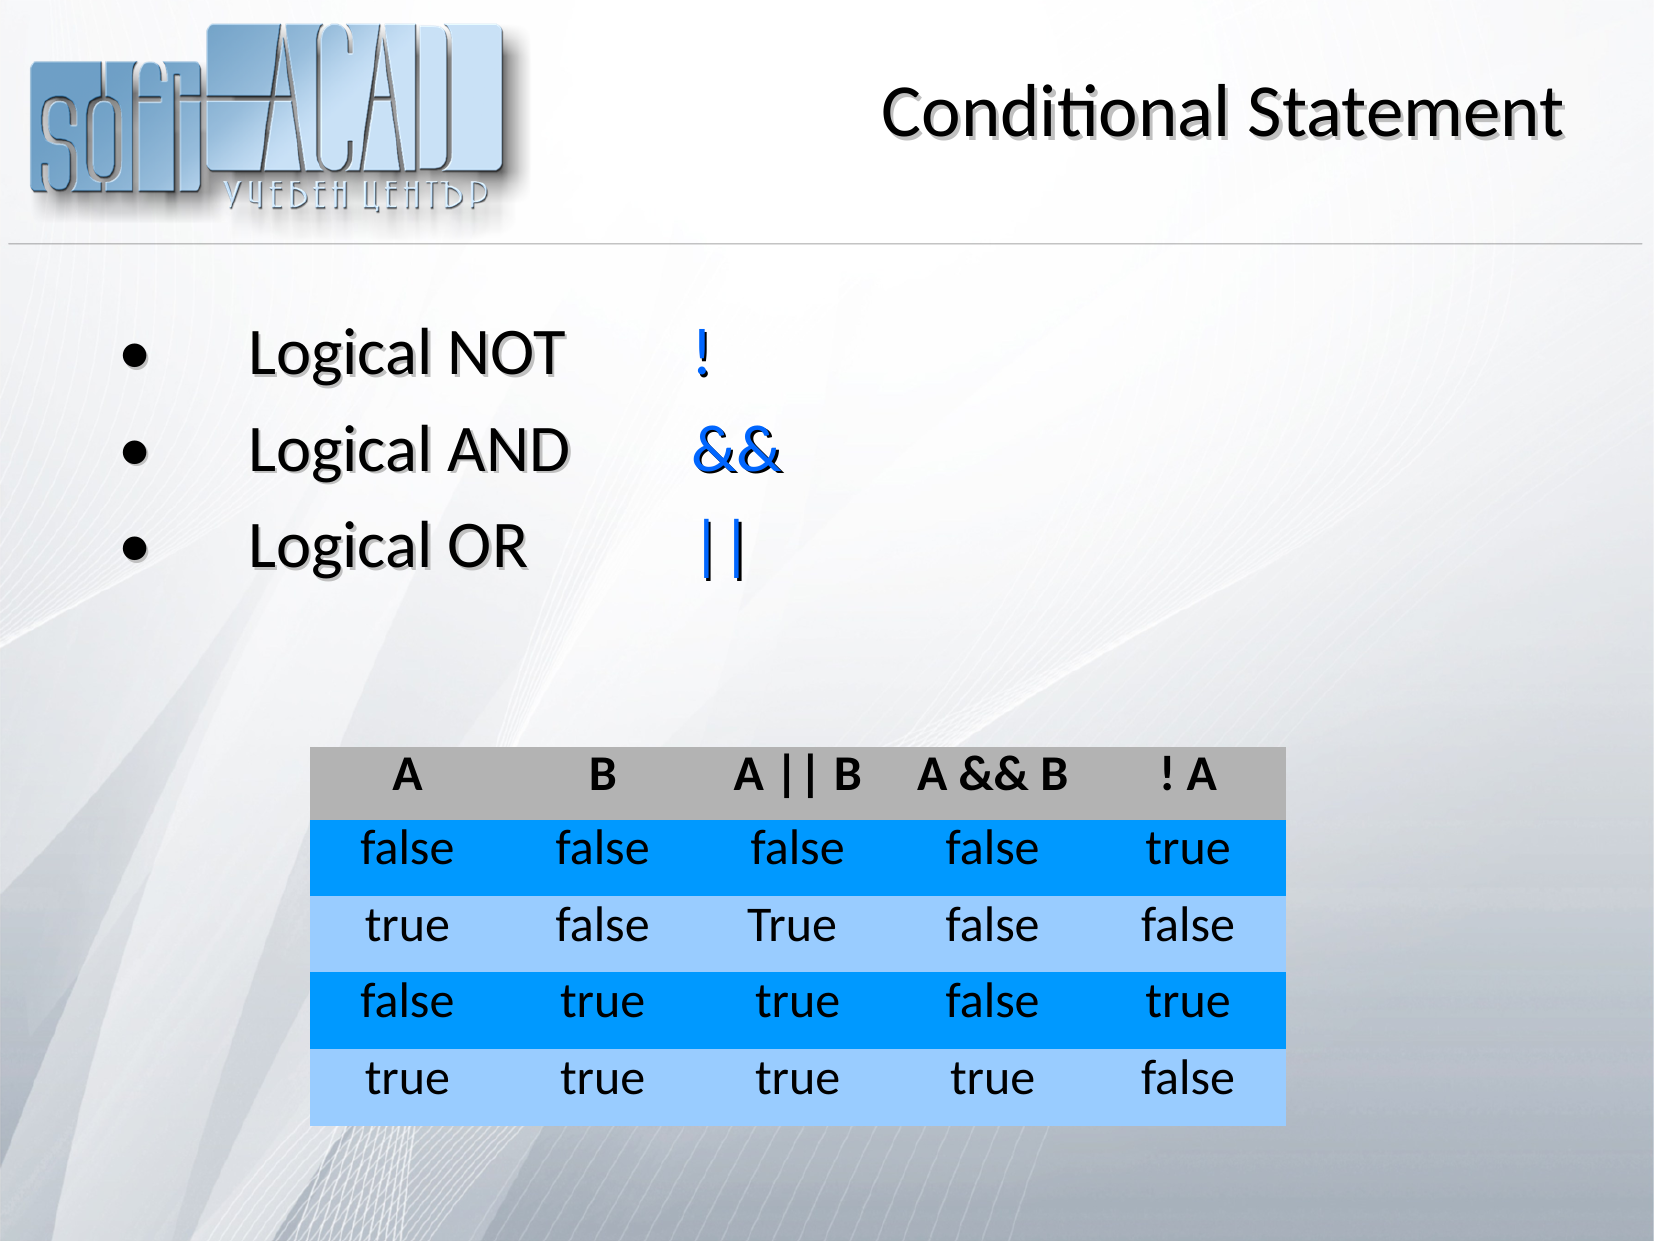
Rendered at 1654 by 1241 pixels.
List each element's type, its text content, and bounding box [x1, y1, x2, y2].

table_header A [310, 747, 505, 820]
table_cell false [310, 972, 505, 1049]
table_cell true [1090, 820, 1286, 896]
table_cell true [700, 1049, 895, 1126]
table_cell false [505, 896, 700, 972]
table_cell false [1090, 1049, 1286, 1126]
table_cell false [895, 972, 1090, 1049]
table_cell true [505, 1049, 700, 1126]
table_cell false [700, 820, 895, 896]
table_cell true [1090, 972, 1286, 1049]
table_header A || B [700, 747, 895, 820]
table_cell true [310, 896, 505, 972]
title Conditional Statement [76, 0, 1565, 237]
table_header A && B [895, 747, 1090, 820]
table_cell True [700, 896, 895, 972]
table_header B [505, 747, 700, 820]
table_cell false [505, 820, 700, 896]
table_header ! A [1090, 747, 1286, 820]
list • Logical NOT ! • Logical AND && • Logical OR || [118, 324, 1607, 1144]
table_cell false [895, 896, 1090, 972]
table_cell true [700, 972, 895, 1049]
picture [0, 0, 1654, 1241]
table_cell false [895, 820, 1090, 896]
table_cell false [1090, 896, 1286, 972]
table_cell true [310, 1049, 505, 1126]
table_cell true [895, 1049, 1090, 1126]
table_cell true [505, 972, 700, 1049]
table_cell false [310, 820, 505, 896]
